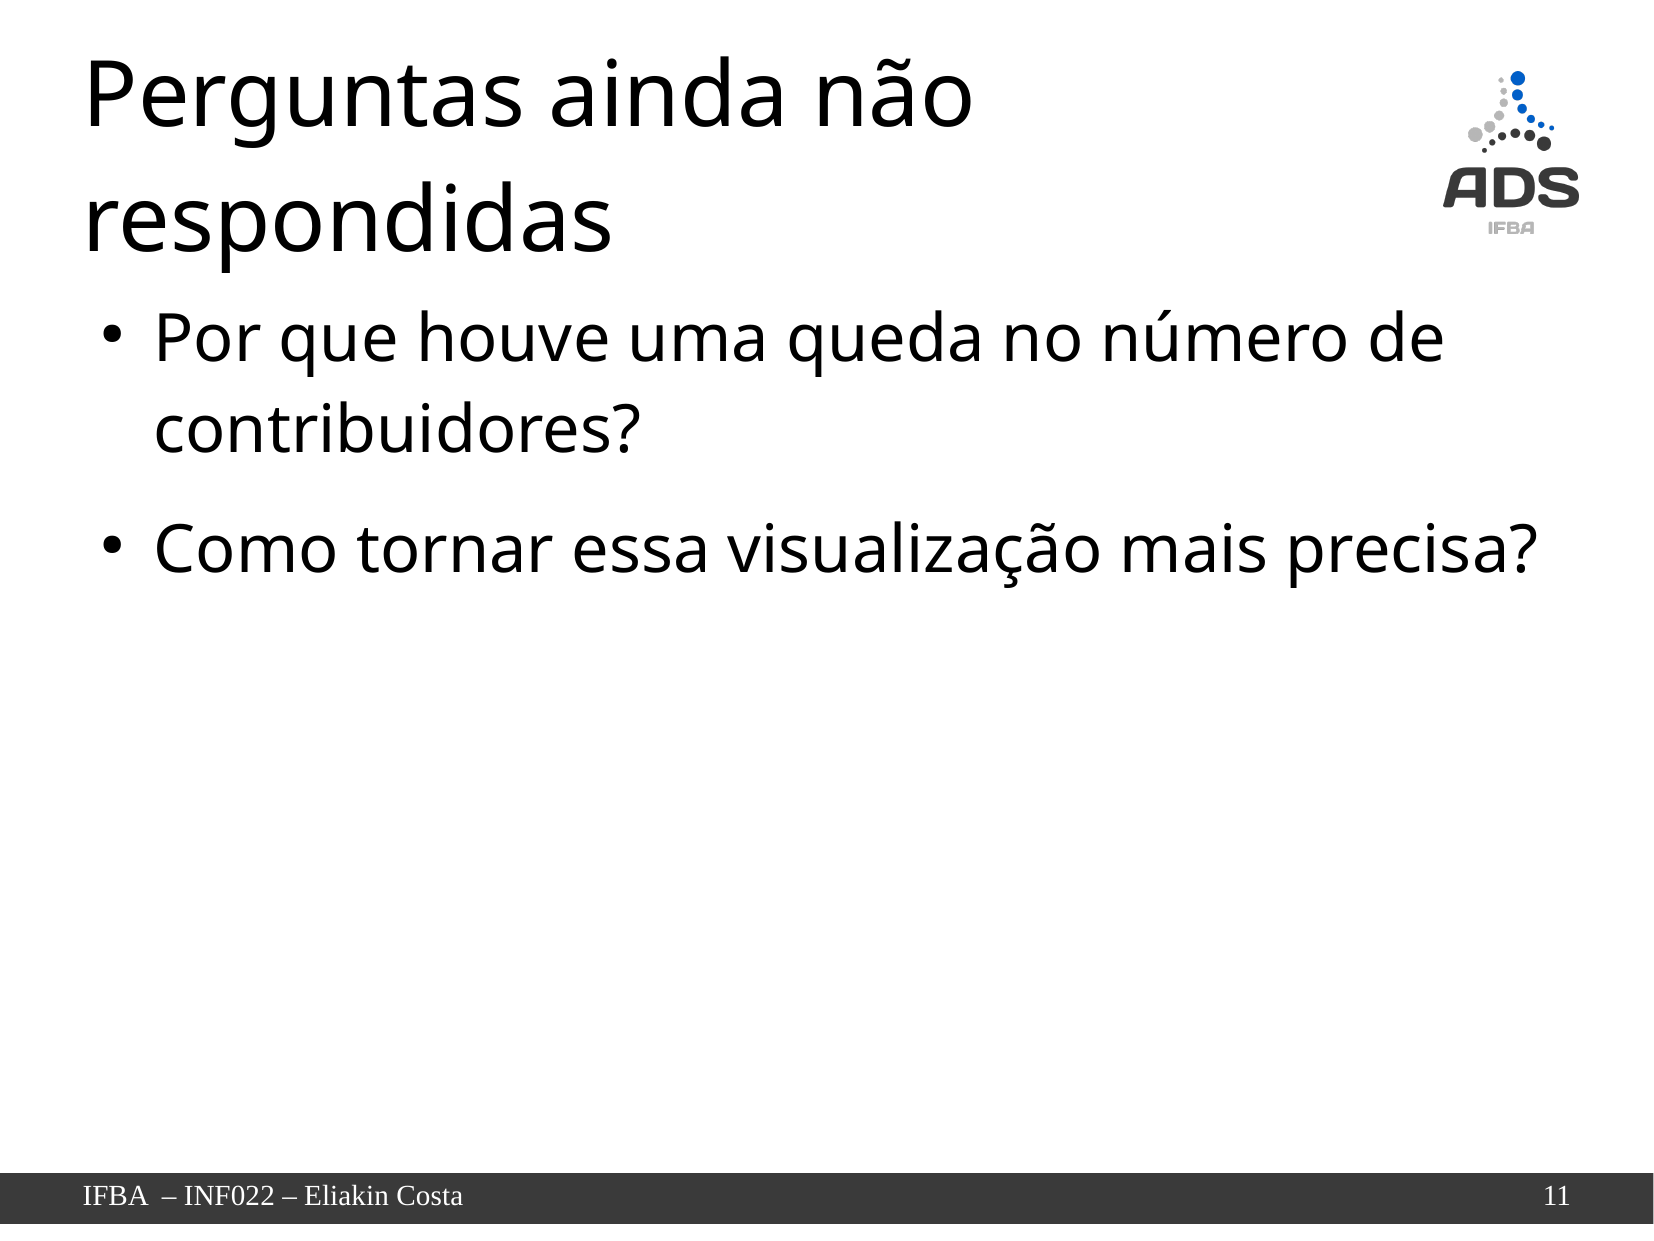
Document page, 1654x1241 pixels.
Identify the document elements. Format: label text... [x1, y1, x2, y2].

picture [1443, 71, 1579, 234]
title Perguntas ainda não respondidas [82, 42, 1426, 264]
list Por que houve uma queda no número de contribuidores? Como tornar essa visualização mais precisa? [82, 290, 1571, 1156]
